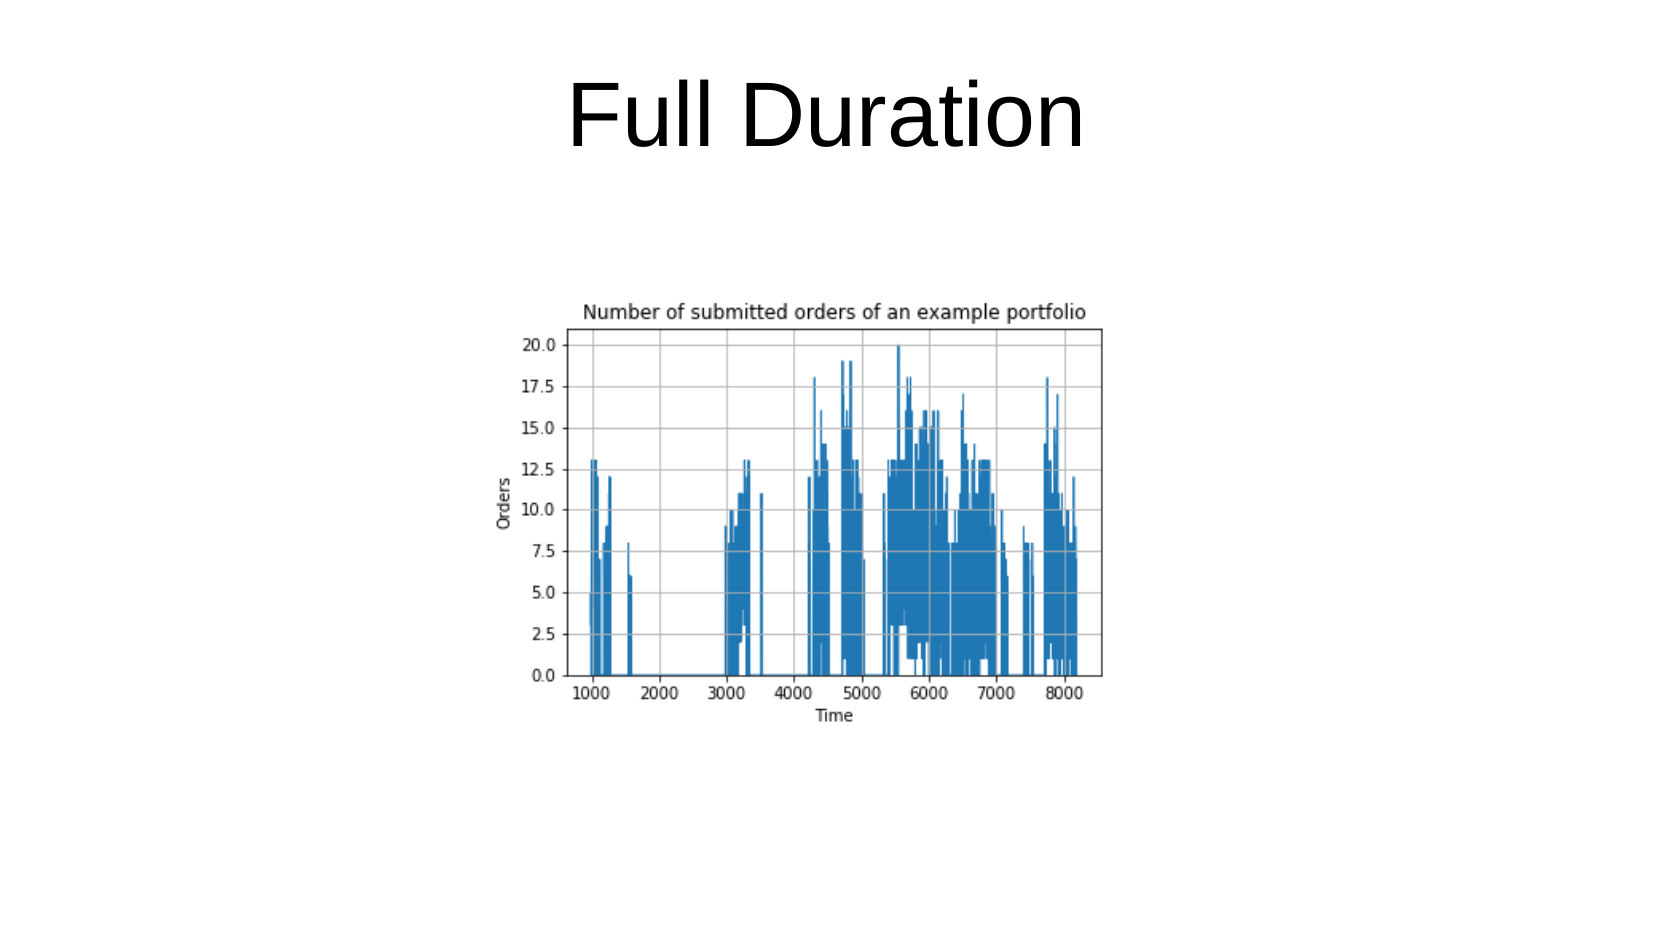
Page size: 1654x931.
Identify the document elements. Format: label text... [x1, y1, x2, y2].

picture [481, 273, 1170, 733]
title Full Duration [82, 37, 1571, 193]
